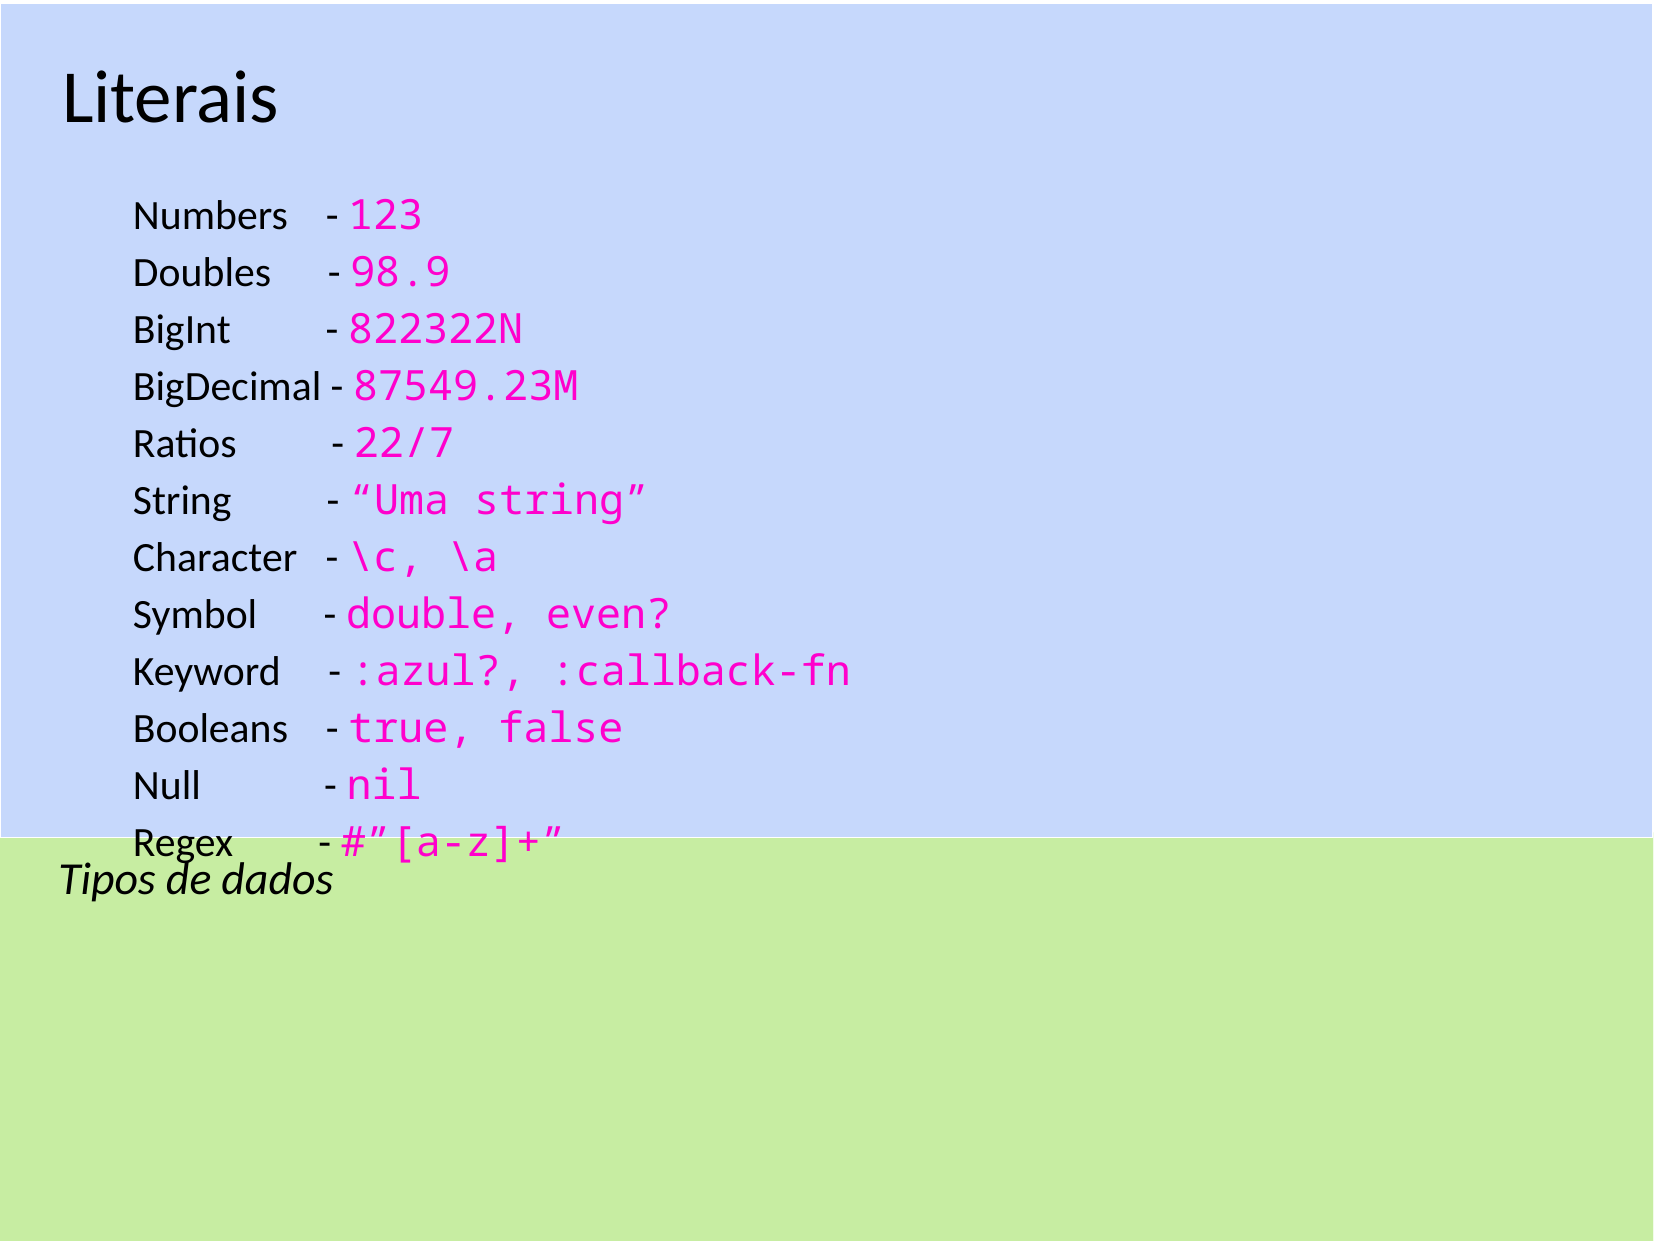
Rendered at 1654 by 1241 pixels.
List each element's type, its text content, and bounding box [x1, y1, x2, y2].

text_box Tipos de dados [43, 852, 377, 914]
text_box Literais [47, 59, 296, 149]
text_box Numbers - 123 Doubles - 98.9 BigInt - 822322N BigDecimal - 87549.23M Ratios - 22/7 String - “Uma string” Character - \c, \a Symbol - double, even? Keyword - :azul?, :callback-fn Booleans - true, false Null - nil Regex - #”[a-z]+” [118, 177, 865, 820]
